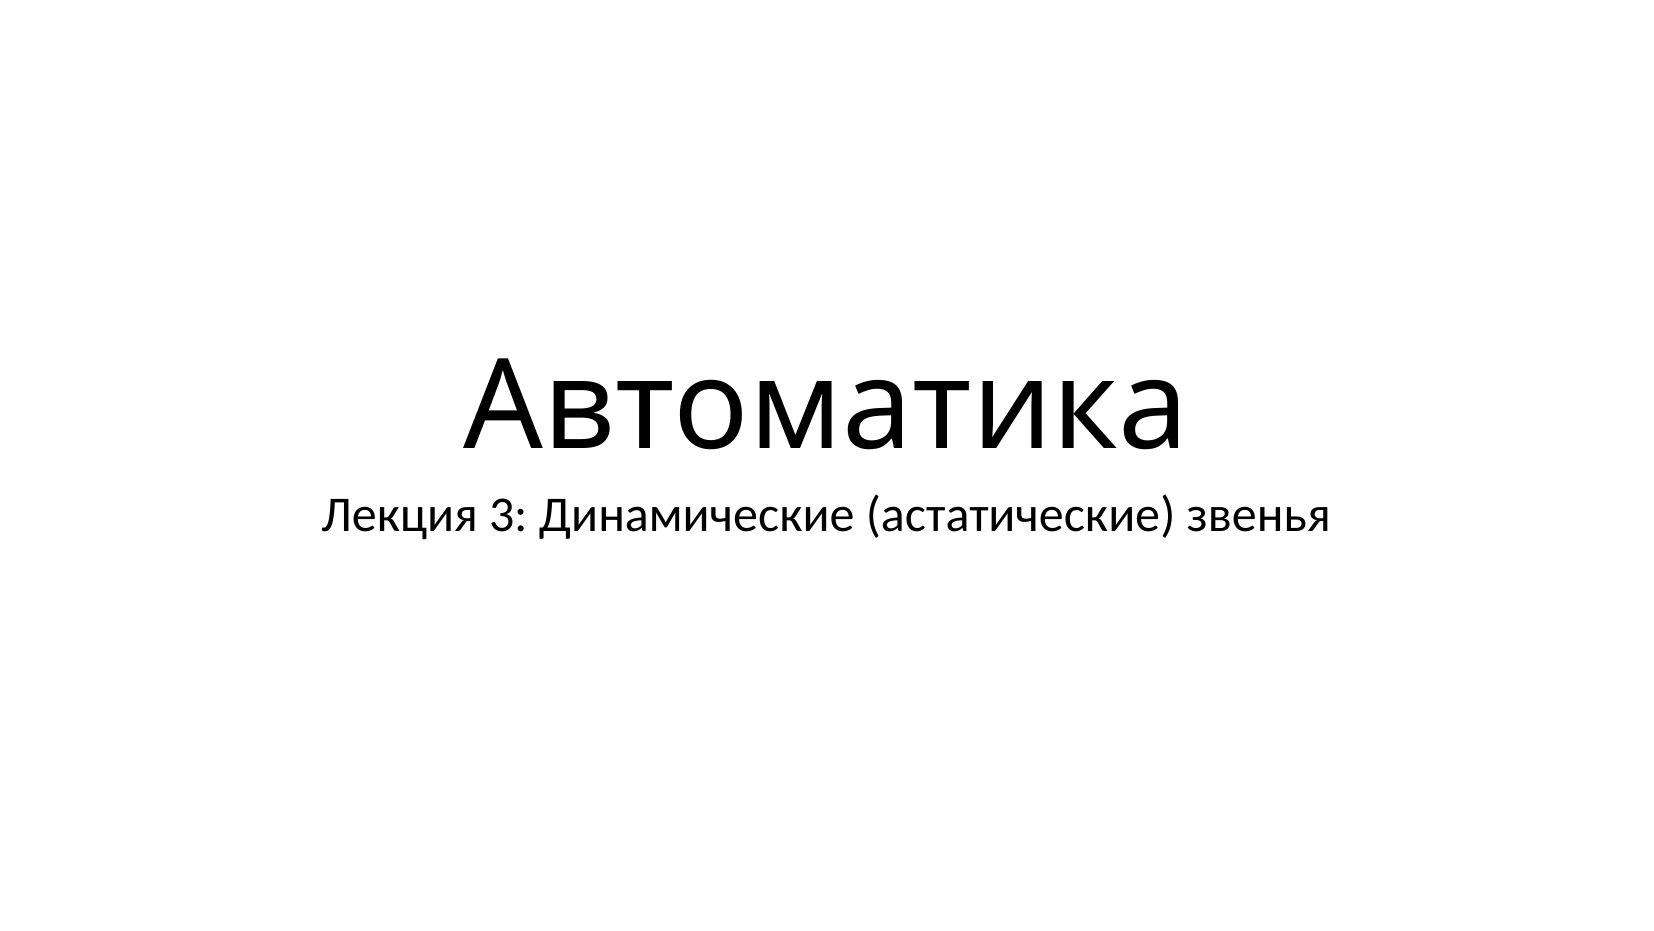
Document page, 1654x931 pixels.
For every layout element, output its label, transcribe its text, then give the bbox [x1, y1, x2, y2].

title Автоматика [206, 152, 1447, 476]
subtitle Лекция 3: Динамические (астатические) звенья [206, 488, 1447, 713]
